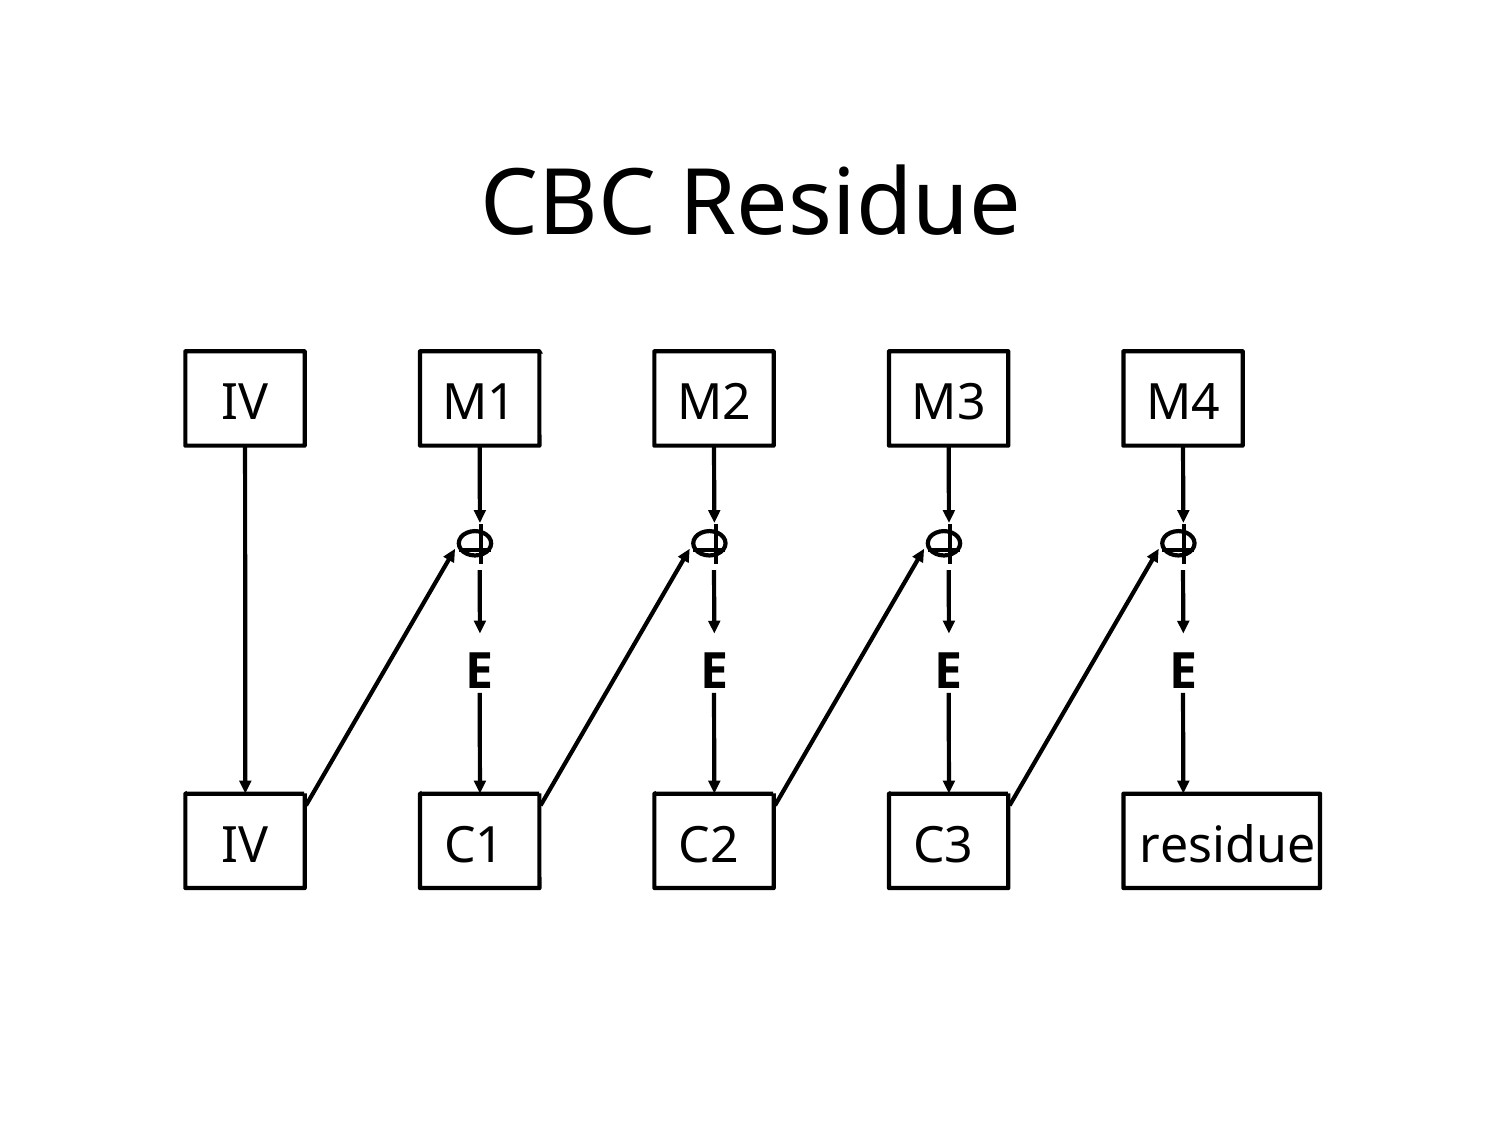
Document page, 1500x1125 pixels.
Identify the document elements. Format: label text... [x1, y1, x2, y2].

text_box C3 [898, 803, 989, 880]
text_box C2 [663, 803, 755, 880]
text_box E [685, 630, 744, 707]
text_box residue [1124, 803, 1331, 880]
text_box [420, 793, 540, 889]
text_box E [919, 630, 978, 707]
text_box M3 [896, 361, 1001, 438]
text_box E [1154, 630, 1213, 707]
text_box [1123, 793, 1321, 889]
text_box M4 [1131, 361, 1236, 438]
text_box IV [206, 803, 284, 880]
text_box [654, 793, 774, 889]
text_box M2 [662, 361, 767, 438]
text_box E [450, 630, 509, 707]
text_box [889, 351, 1009, 446]
title CBC Residue [121, 104, 1381, 290]
text_box [185, 793, 305, 889]
text_box [654, 351, 774, 446]
text_box [185, 351, 305, 446]
text_box [1123, 351, 1243, 446]
text_box [889, 793, 1009, 889]
text_box M1 [427, 361, 532, 438]
text_box [420, 351, 540, 446]
text_box IV [206, 361, 284, 438]
text_box C1 [429, 803, 520, 880]
